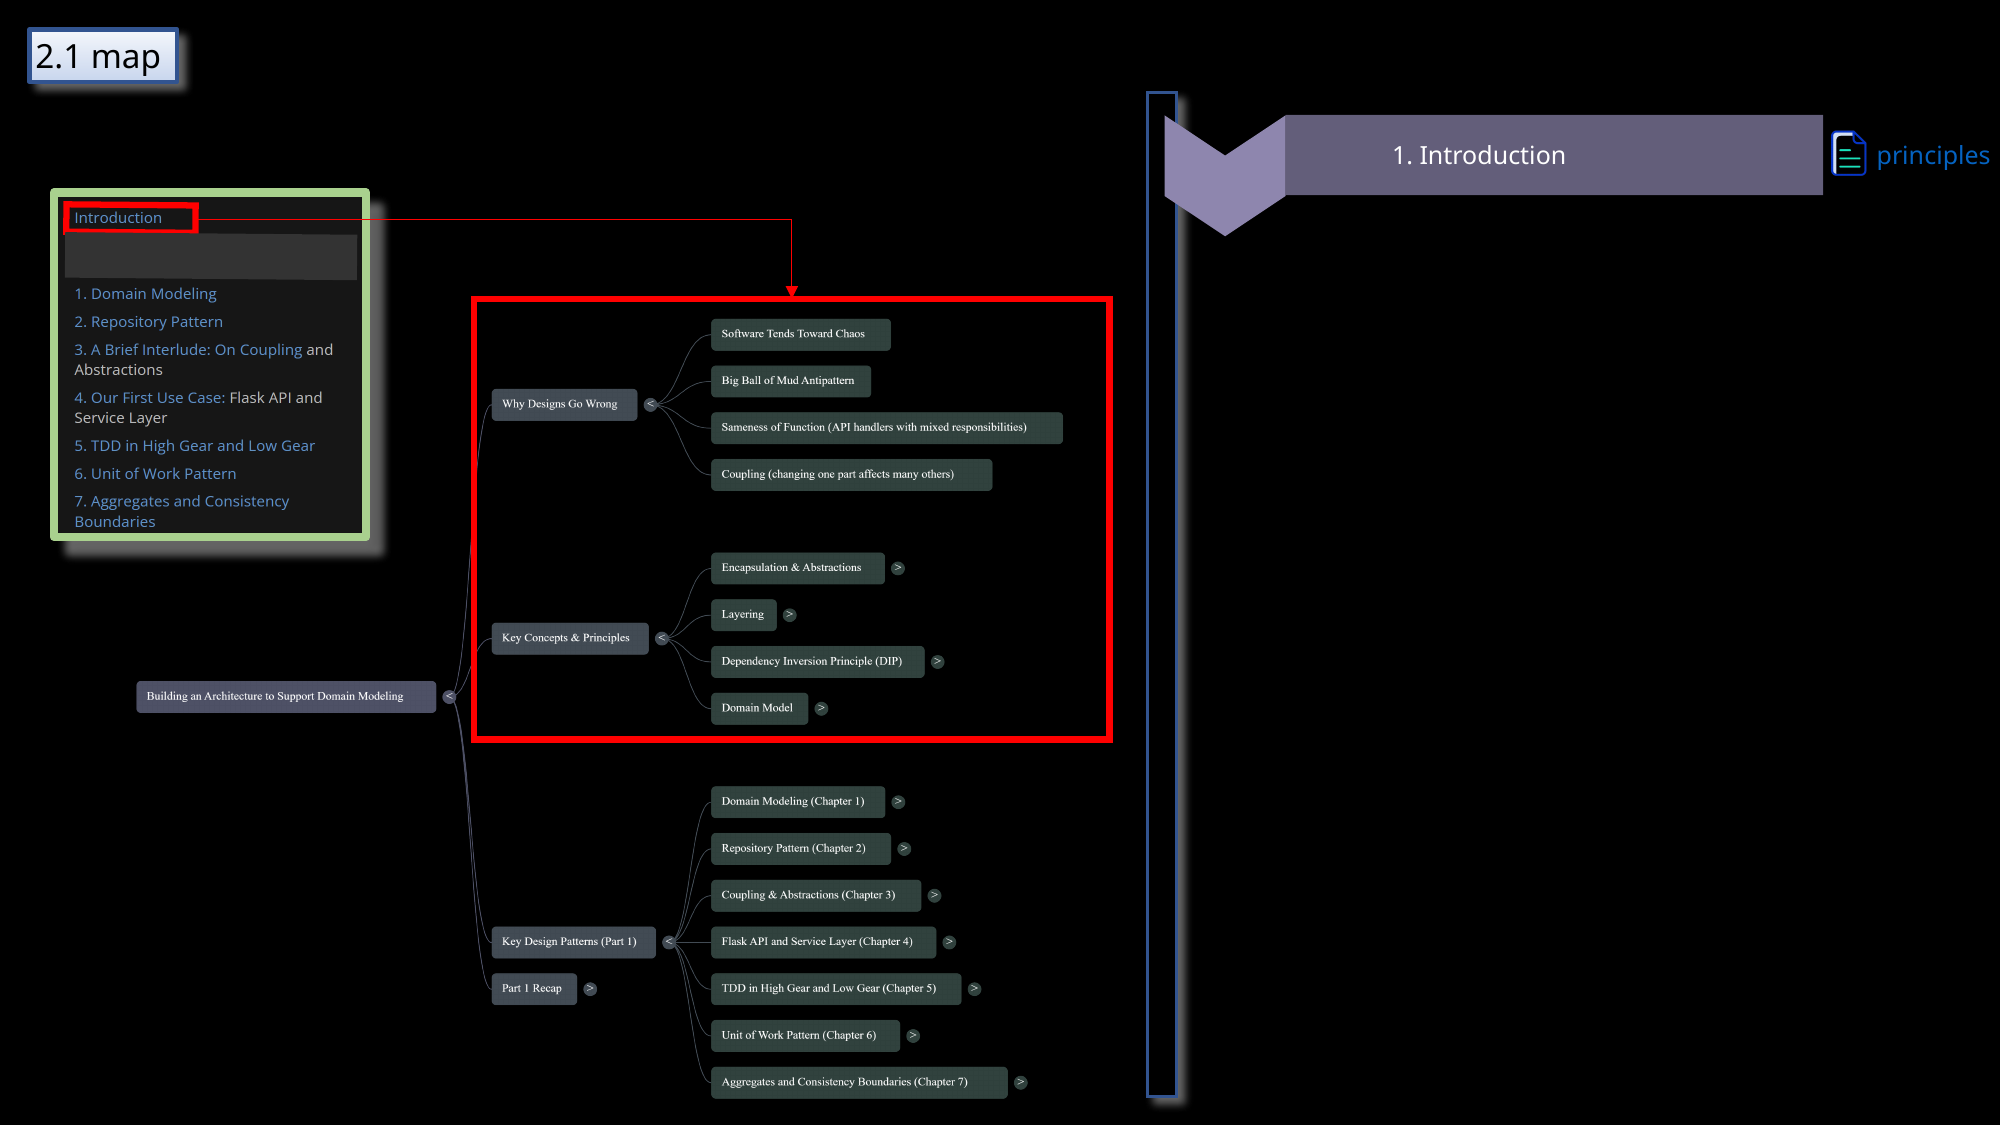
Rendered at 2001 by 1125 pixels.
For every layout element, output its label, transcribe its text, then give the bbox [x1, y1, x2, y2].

picture [58, 196, 1092, 1107]
picture [1830, 130, 1867, 176]
picture [70, 208, 192, 229]
text_box 1. Introduction [1285, 114, 1824, 196]
text_box principles [1861, 132, 2000, 182]
title 2.1 map [29, 29, 178, 82]
text_box [64, 232, 358, 281]
picture [477, 311, 1092, 736]
text_box [1147, 92, 1286, 1097]
